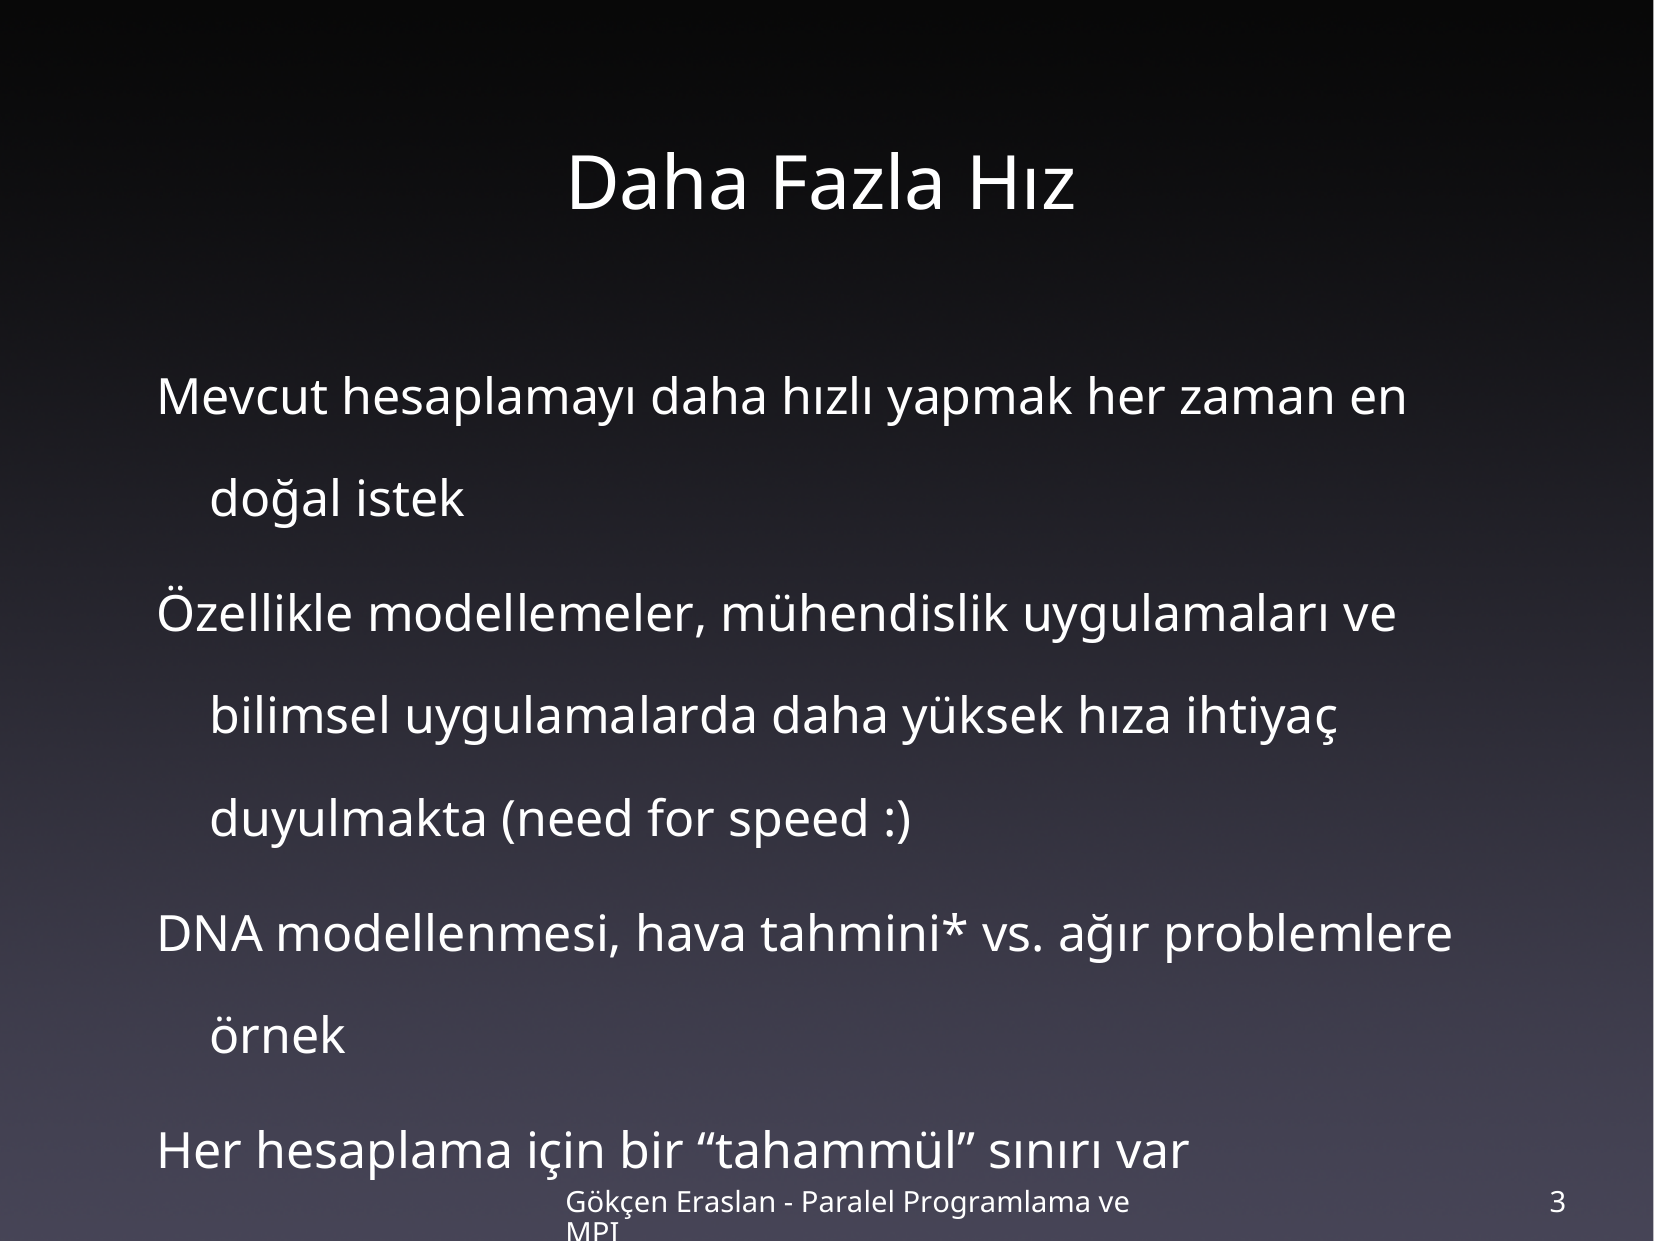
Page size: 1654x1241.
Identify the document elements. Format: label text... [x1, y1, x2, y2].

picture [570, 1226, 576, 1241]
title Daha Fazla Hız [35, 76, 1607, 284]
picture [596, 1224, 604, 1233]
picture [580, 1226, 586, 1241]
list Mevcut hesaplamayı daha hızlı yapmak her zaman en doğal istek Özellikle modellemeler, mühendislik uygulamaları ve bilimsel uygulamalarda daha yüksek hıza ihtiyaç duyulmakta (need for speed :) DNA modellenmesi, hava tahmini* vs. ağır problemlere örnek Her hesaplama için bir “tahammül” sınırı var [124, 318, 1530, 1064]
picture [0, 0, 1654, 1241]
